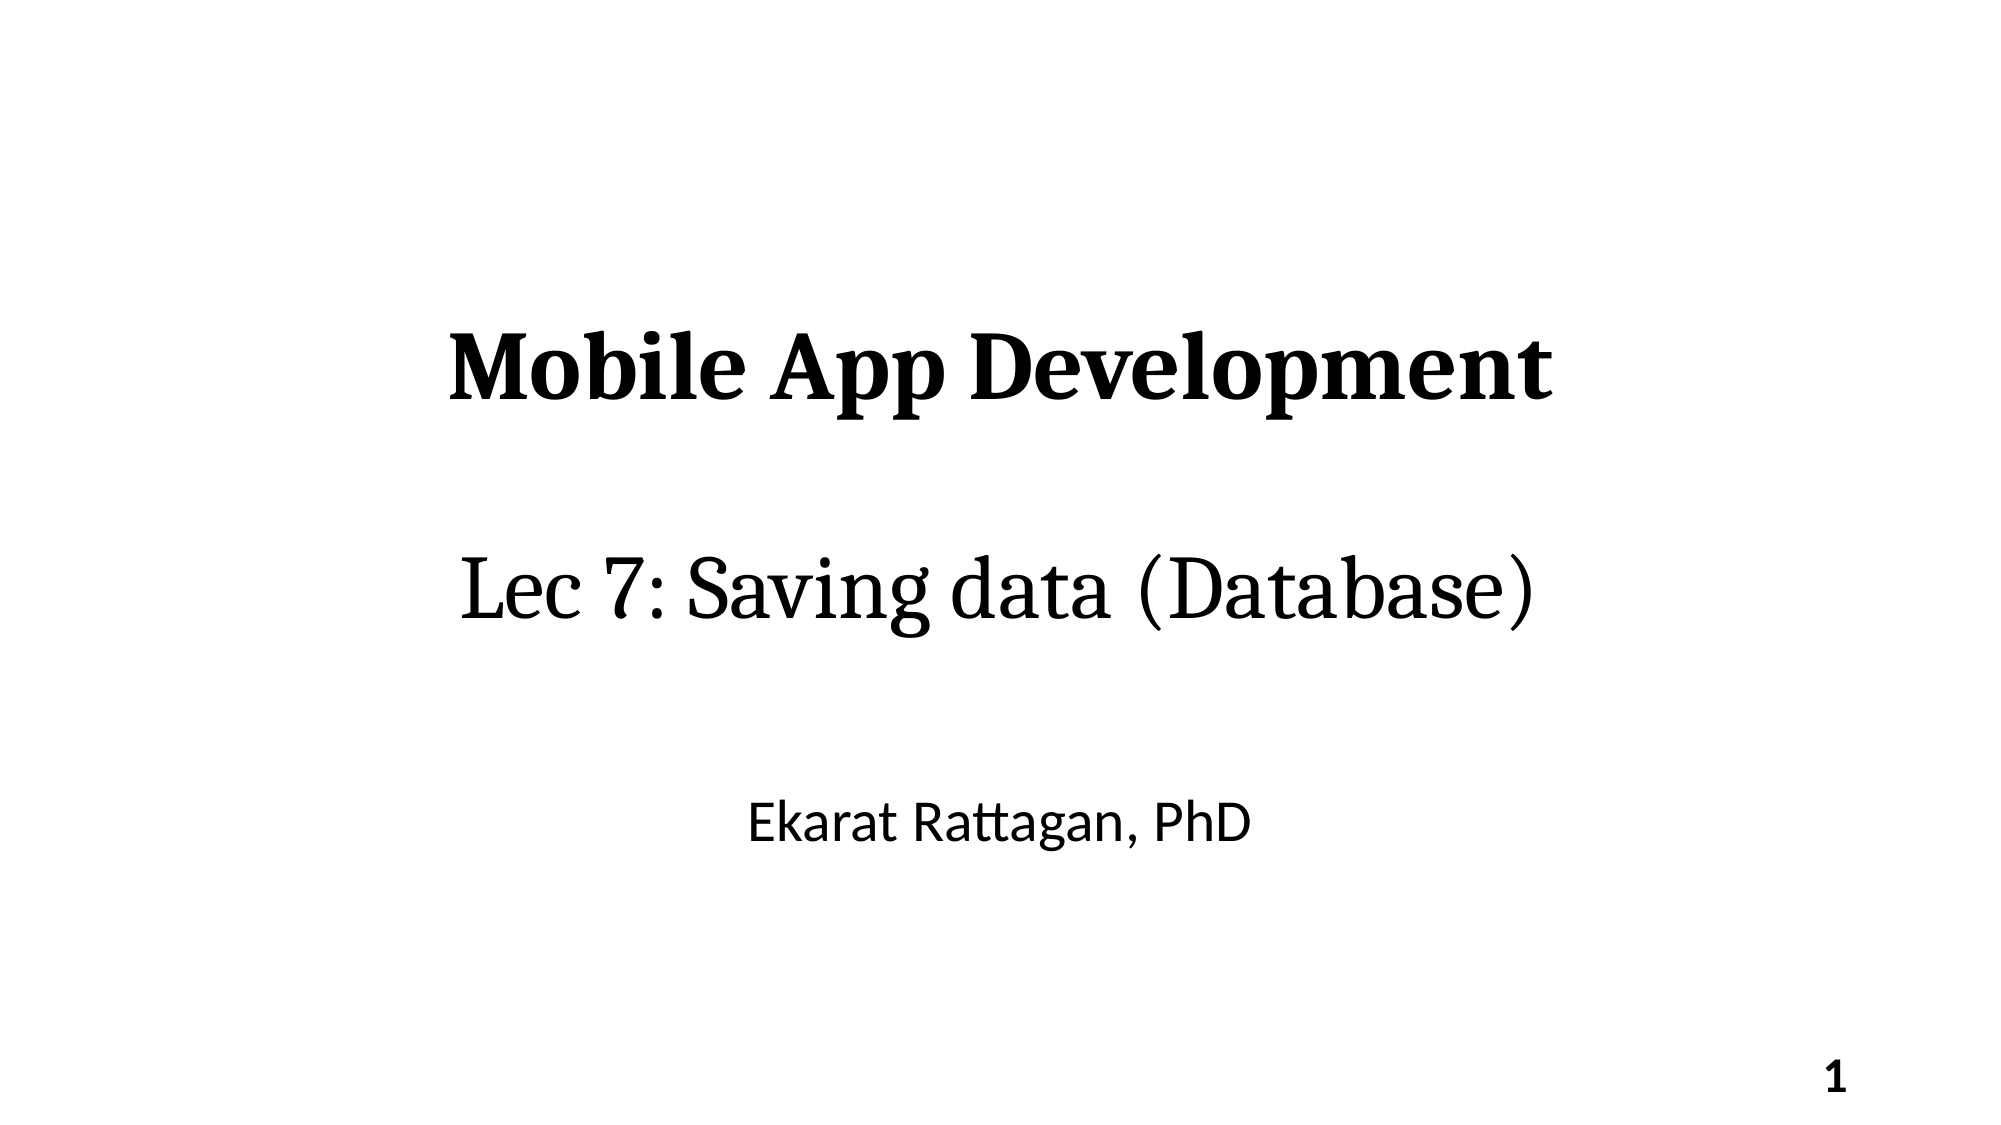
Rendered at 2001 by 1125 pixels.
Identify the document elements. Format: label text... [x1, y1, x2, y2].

subtitle Ekarat Rattagan, PhD [249, 590, 1750, 863]
slide_number <number> [1412, 1042, 1863, 1103]
title Mobile App Development Lec 7: Saving data (Database) [249, 184, 1750, 590]
